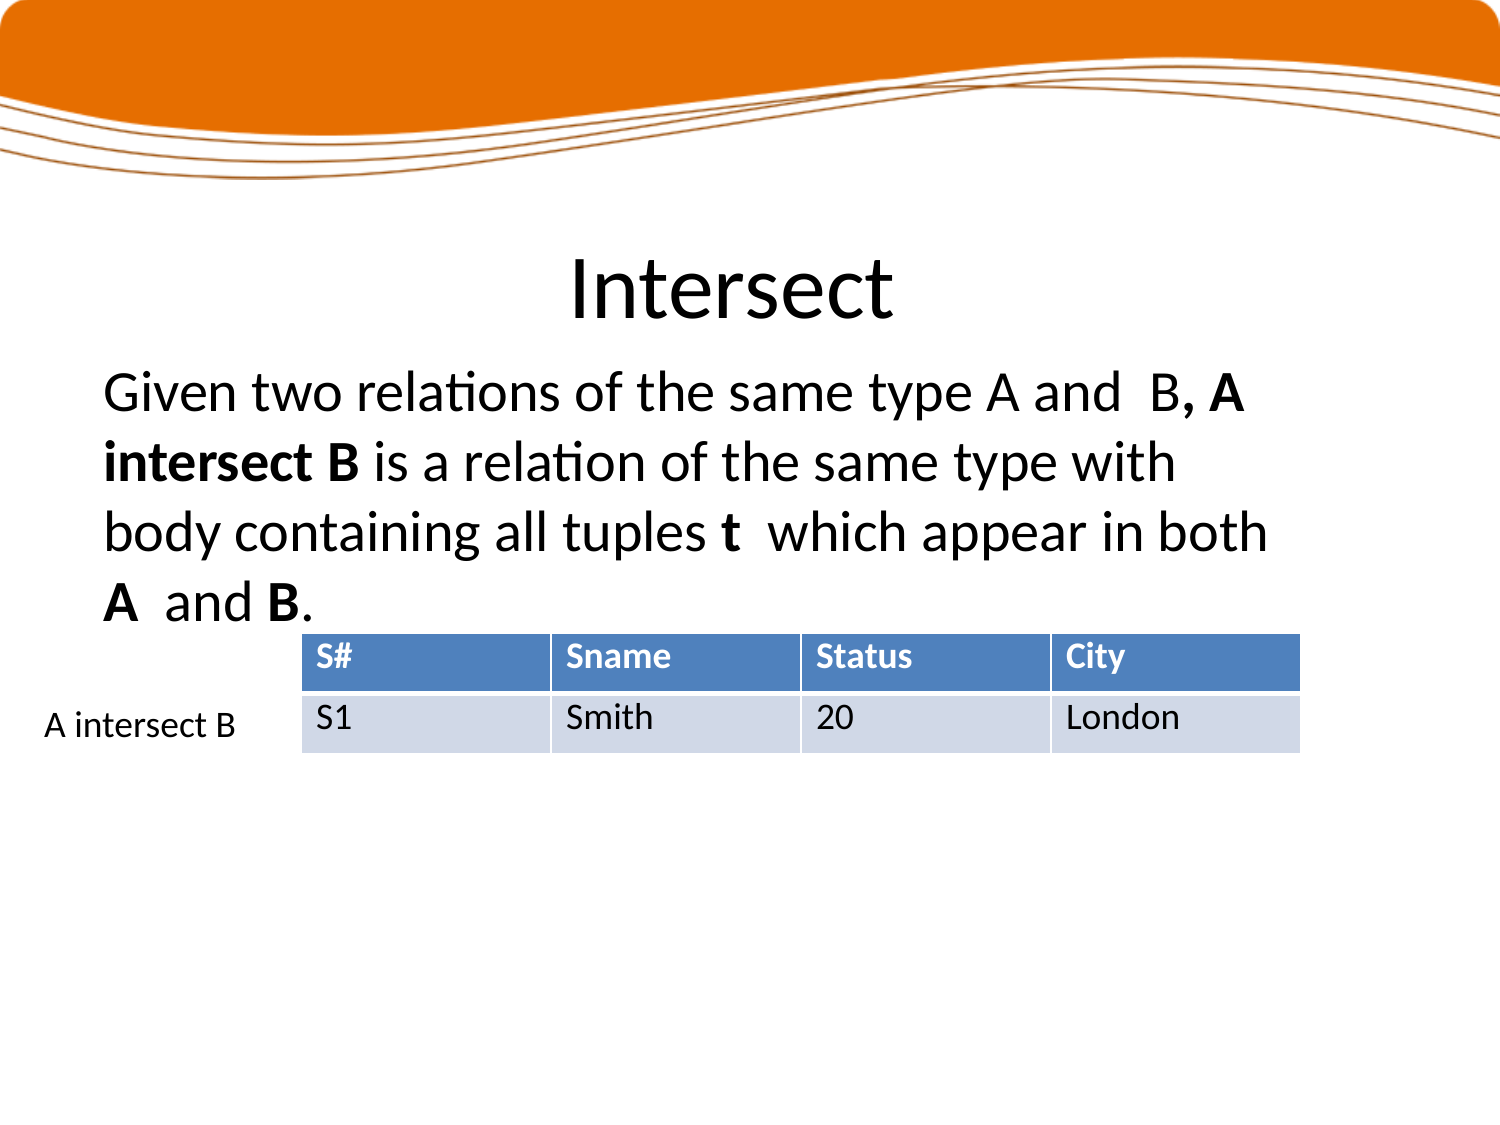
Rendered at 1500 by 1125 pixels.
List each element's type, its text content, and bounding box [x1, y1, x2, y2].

table_header Status [802, 641, 1050, 691]
table_cell 20 [802, 696, 1050, 753]
text_box Given two relations of the same type A and B, A intersect B is a relation of the same type with body containing all tuples t which appear in both A and B. [88, 346, 1317, 641]
table_cell S1 [302, 696, 550, 753]
table_header City [1052, 641, 1300, 691]
table_header Sname [552, 641, 800, 691]
picture [0, 0, 1500, 180]
text_box Intersect [159, 219, 1305, 345]
table_cell Smith [552, 696, 800, 753]
text_box A intersect B [29, 692, 266, 753]
table_cell London [1052, 696, 1300, 753]
table_header S# [302, 641, 550, 691]
